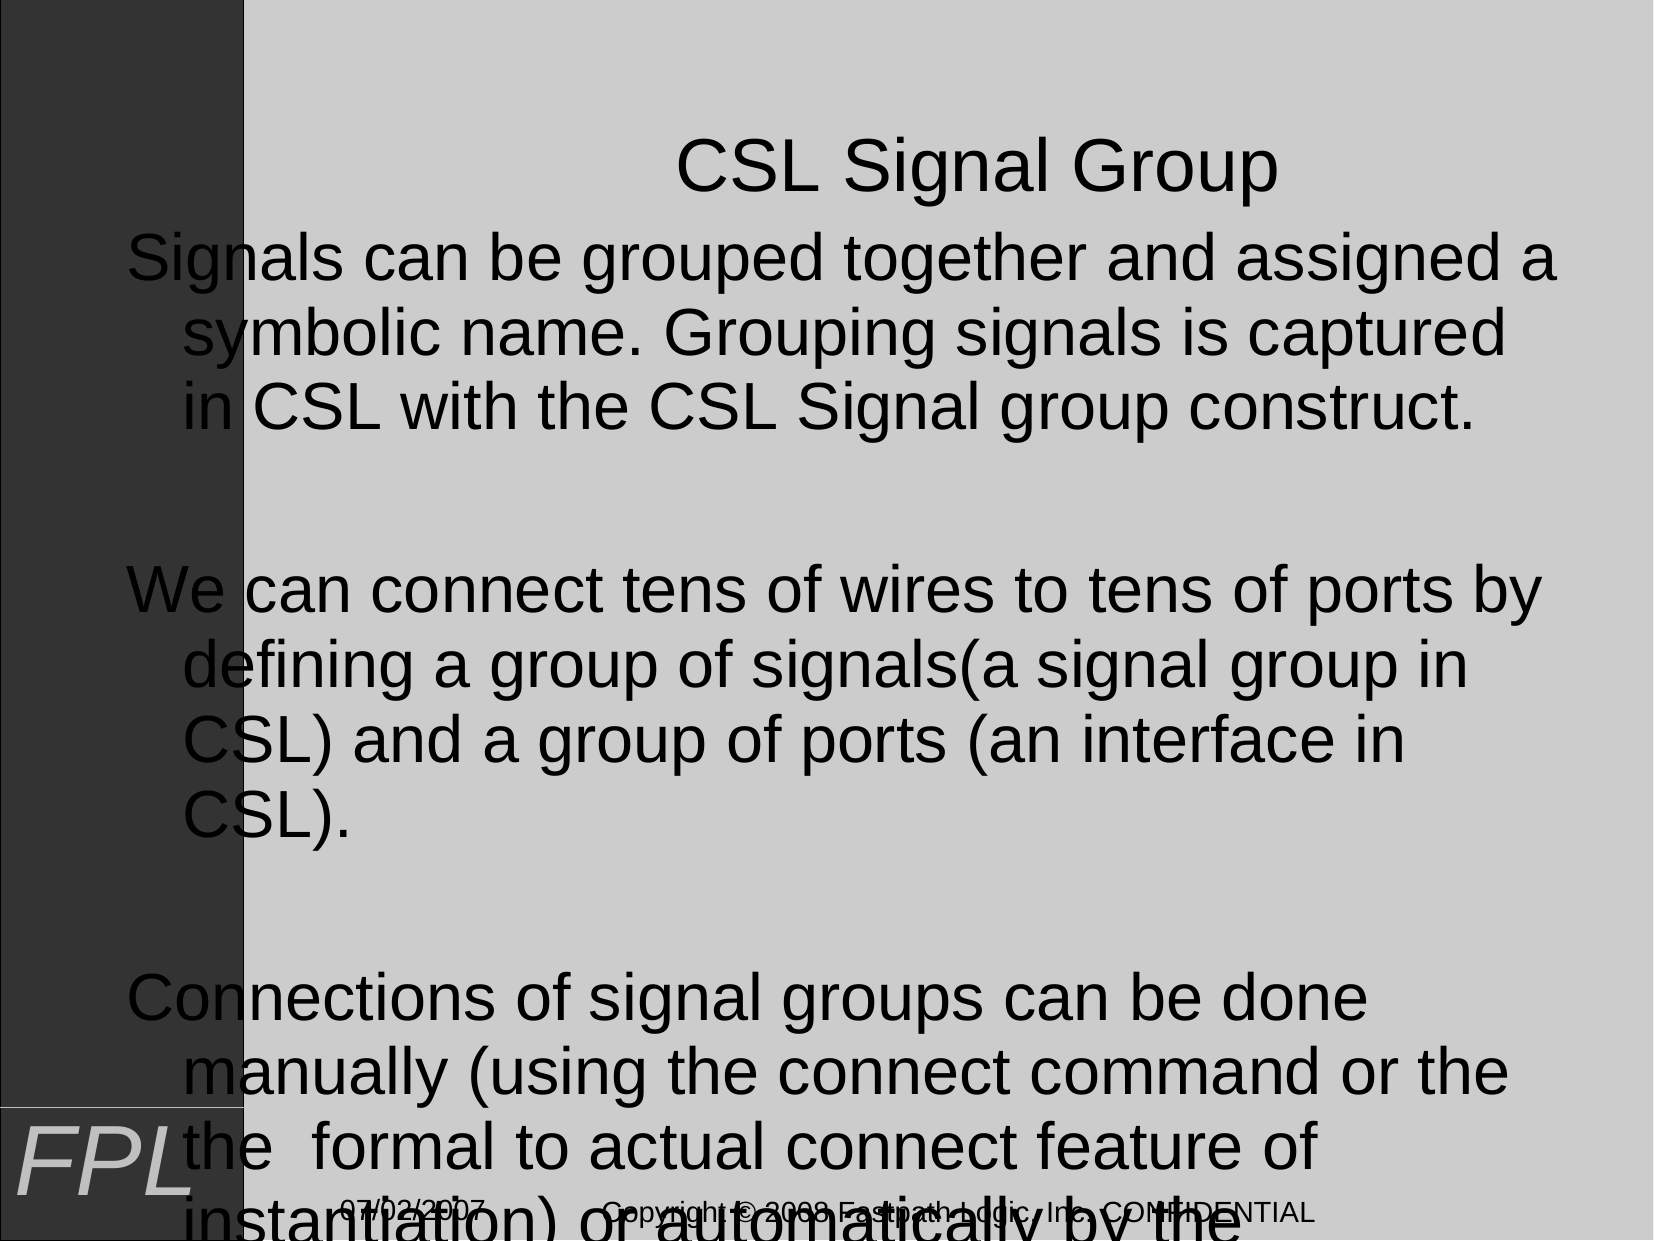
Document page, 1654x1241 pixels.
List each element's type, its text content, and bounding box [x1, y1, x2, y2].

list Signals can be grouped together and assigned a symbolic name. Grouping signals is captured in CSL with the CSL Signal group construct. We can connect tens of wires to tens of ports by defining a group of signals(a signal group in CSL) and a group of ports (an interface in CSL). Connections of signal groups can be done manually (using the connect command or the the formal to actual connect feature of instantiation) or automatically by the autorouter. In the first and third case, the connection will be made taken into account the order in which signals or ports have been added to the group or interface respectively. [126, 219, 1566, 1133]
title CSL Signal Group [427, 57, 1530, 219]
